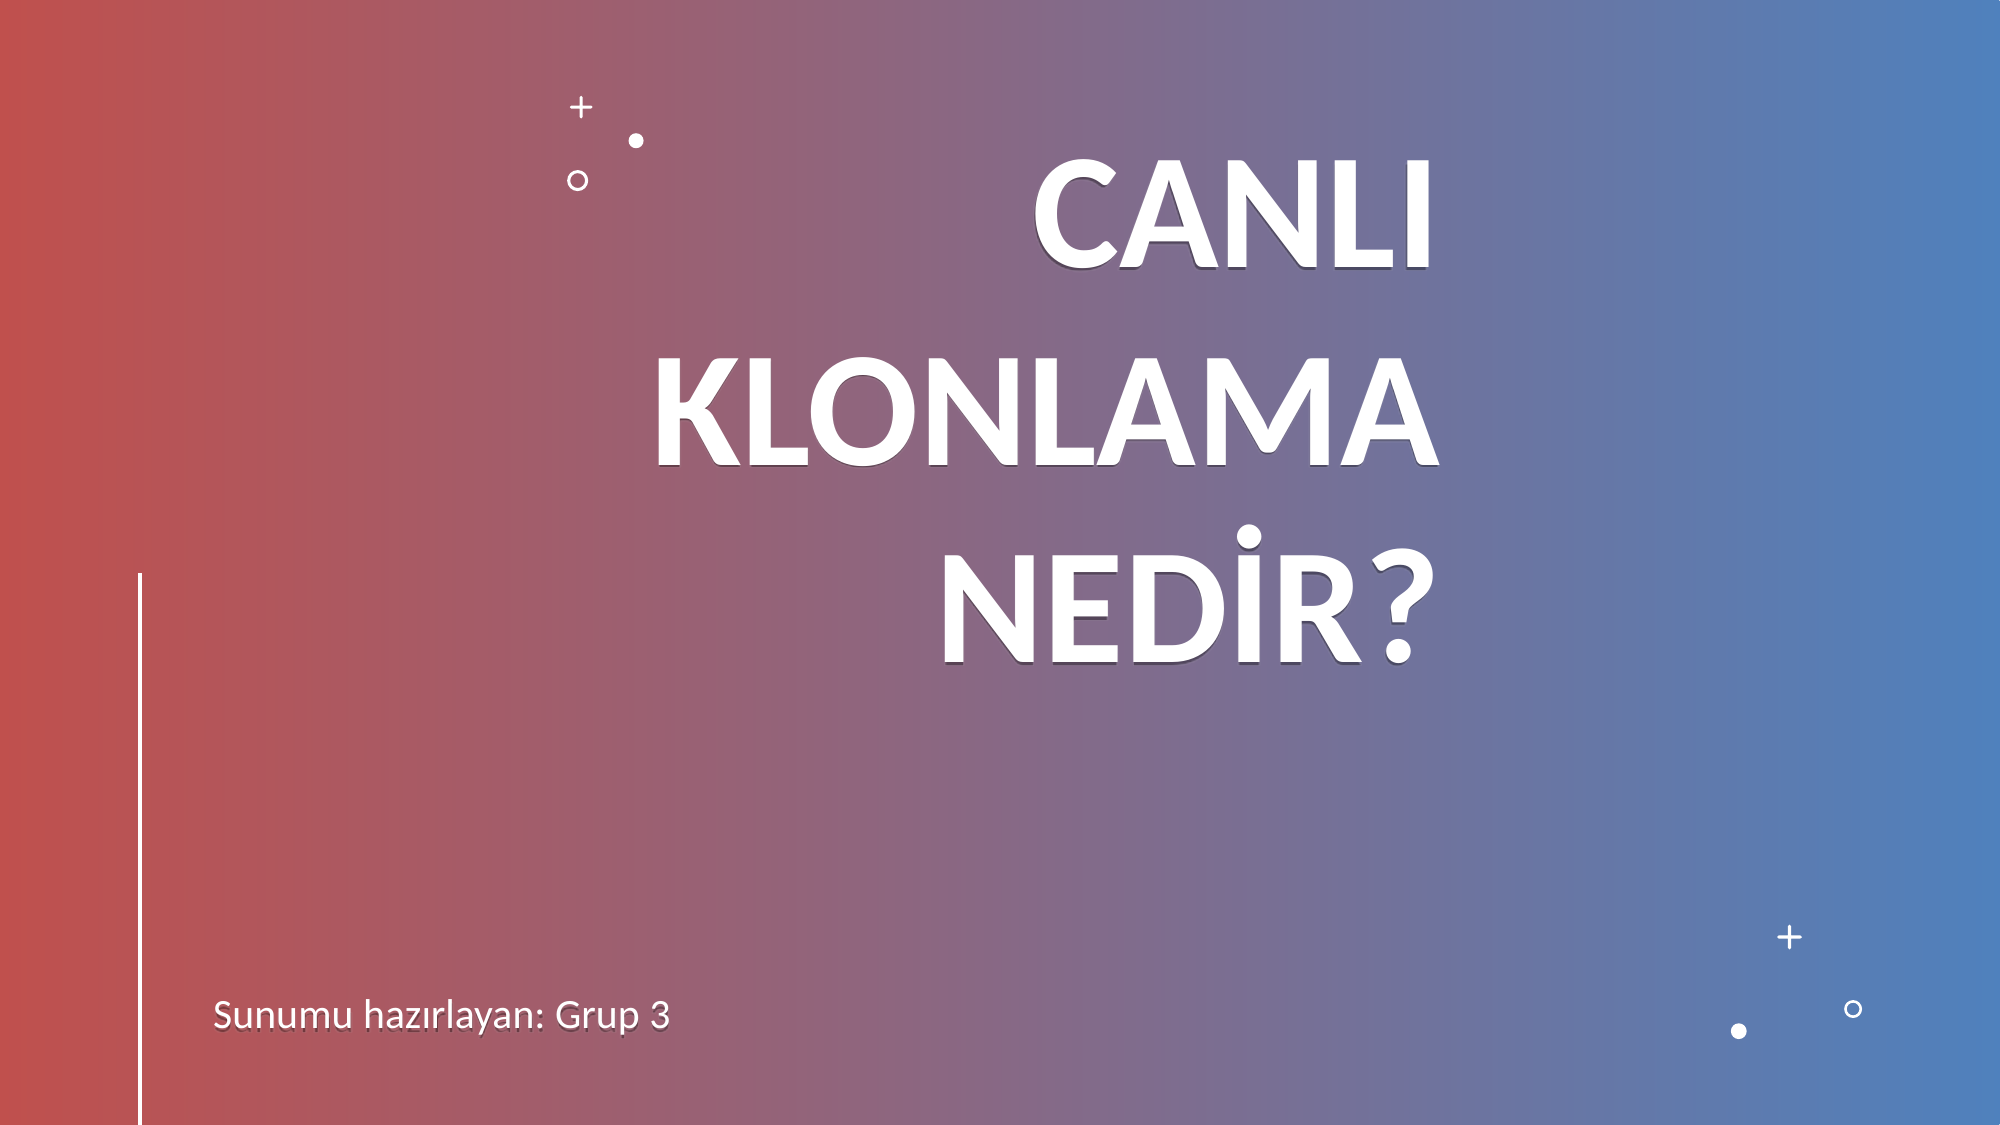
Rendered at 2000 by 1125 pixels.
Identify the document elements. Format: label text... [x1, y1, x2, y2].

text_box [0, 0, 2000, 1125]
subtitle Sunumu hazırlayan: Grup 3 [198, 979, 1606, 1063]
title CANLI KLONLAMA NEDİR? [636, 95, 1811, 779]
